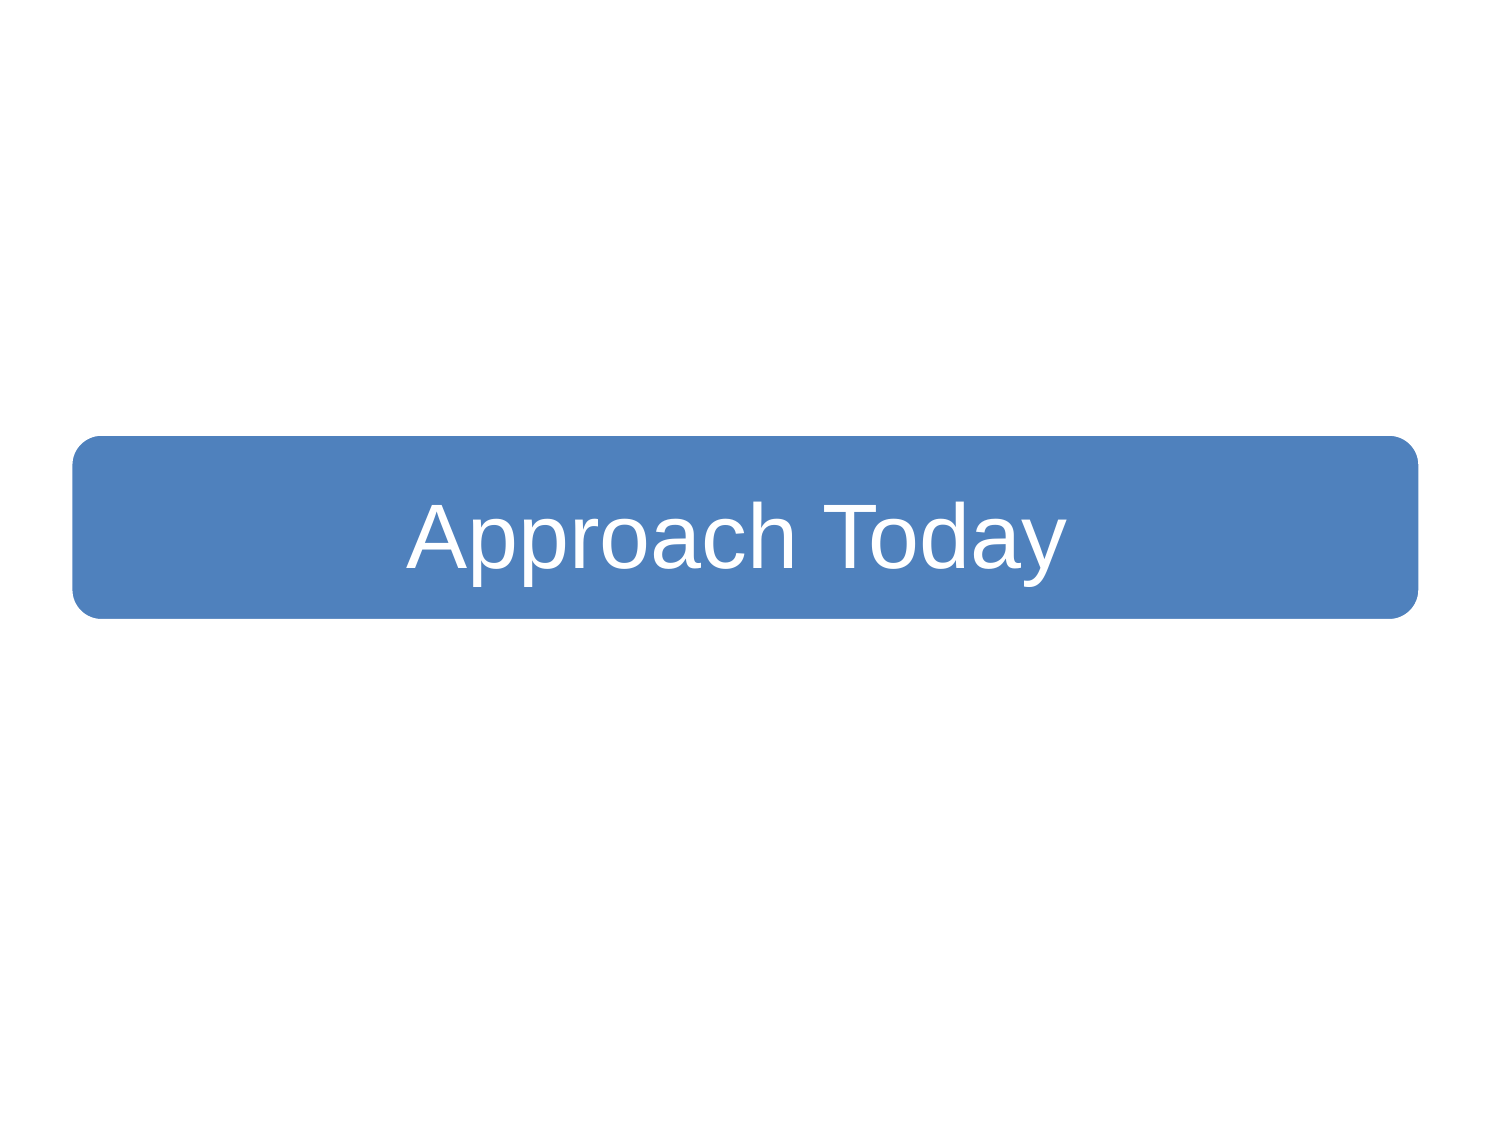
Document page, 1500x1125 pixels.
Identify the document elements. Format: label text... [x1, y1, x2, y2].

title Approach Today [75, 469, 1426, 657]
text_box [70, 433, 1421, 607]
